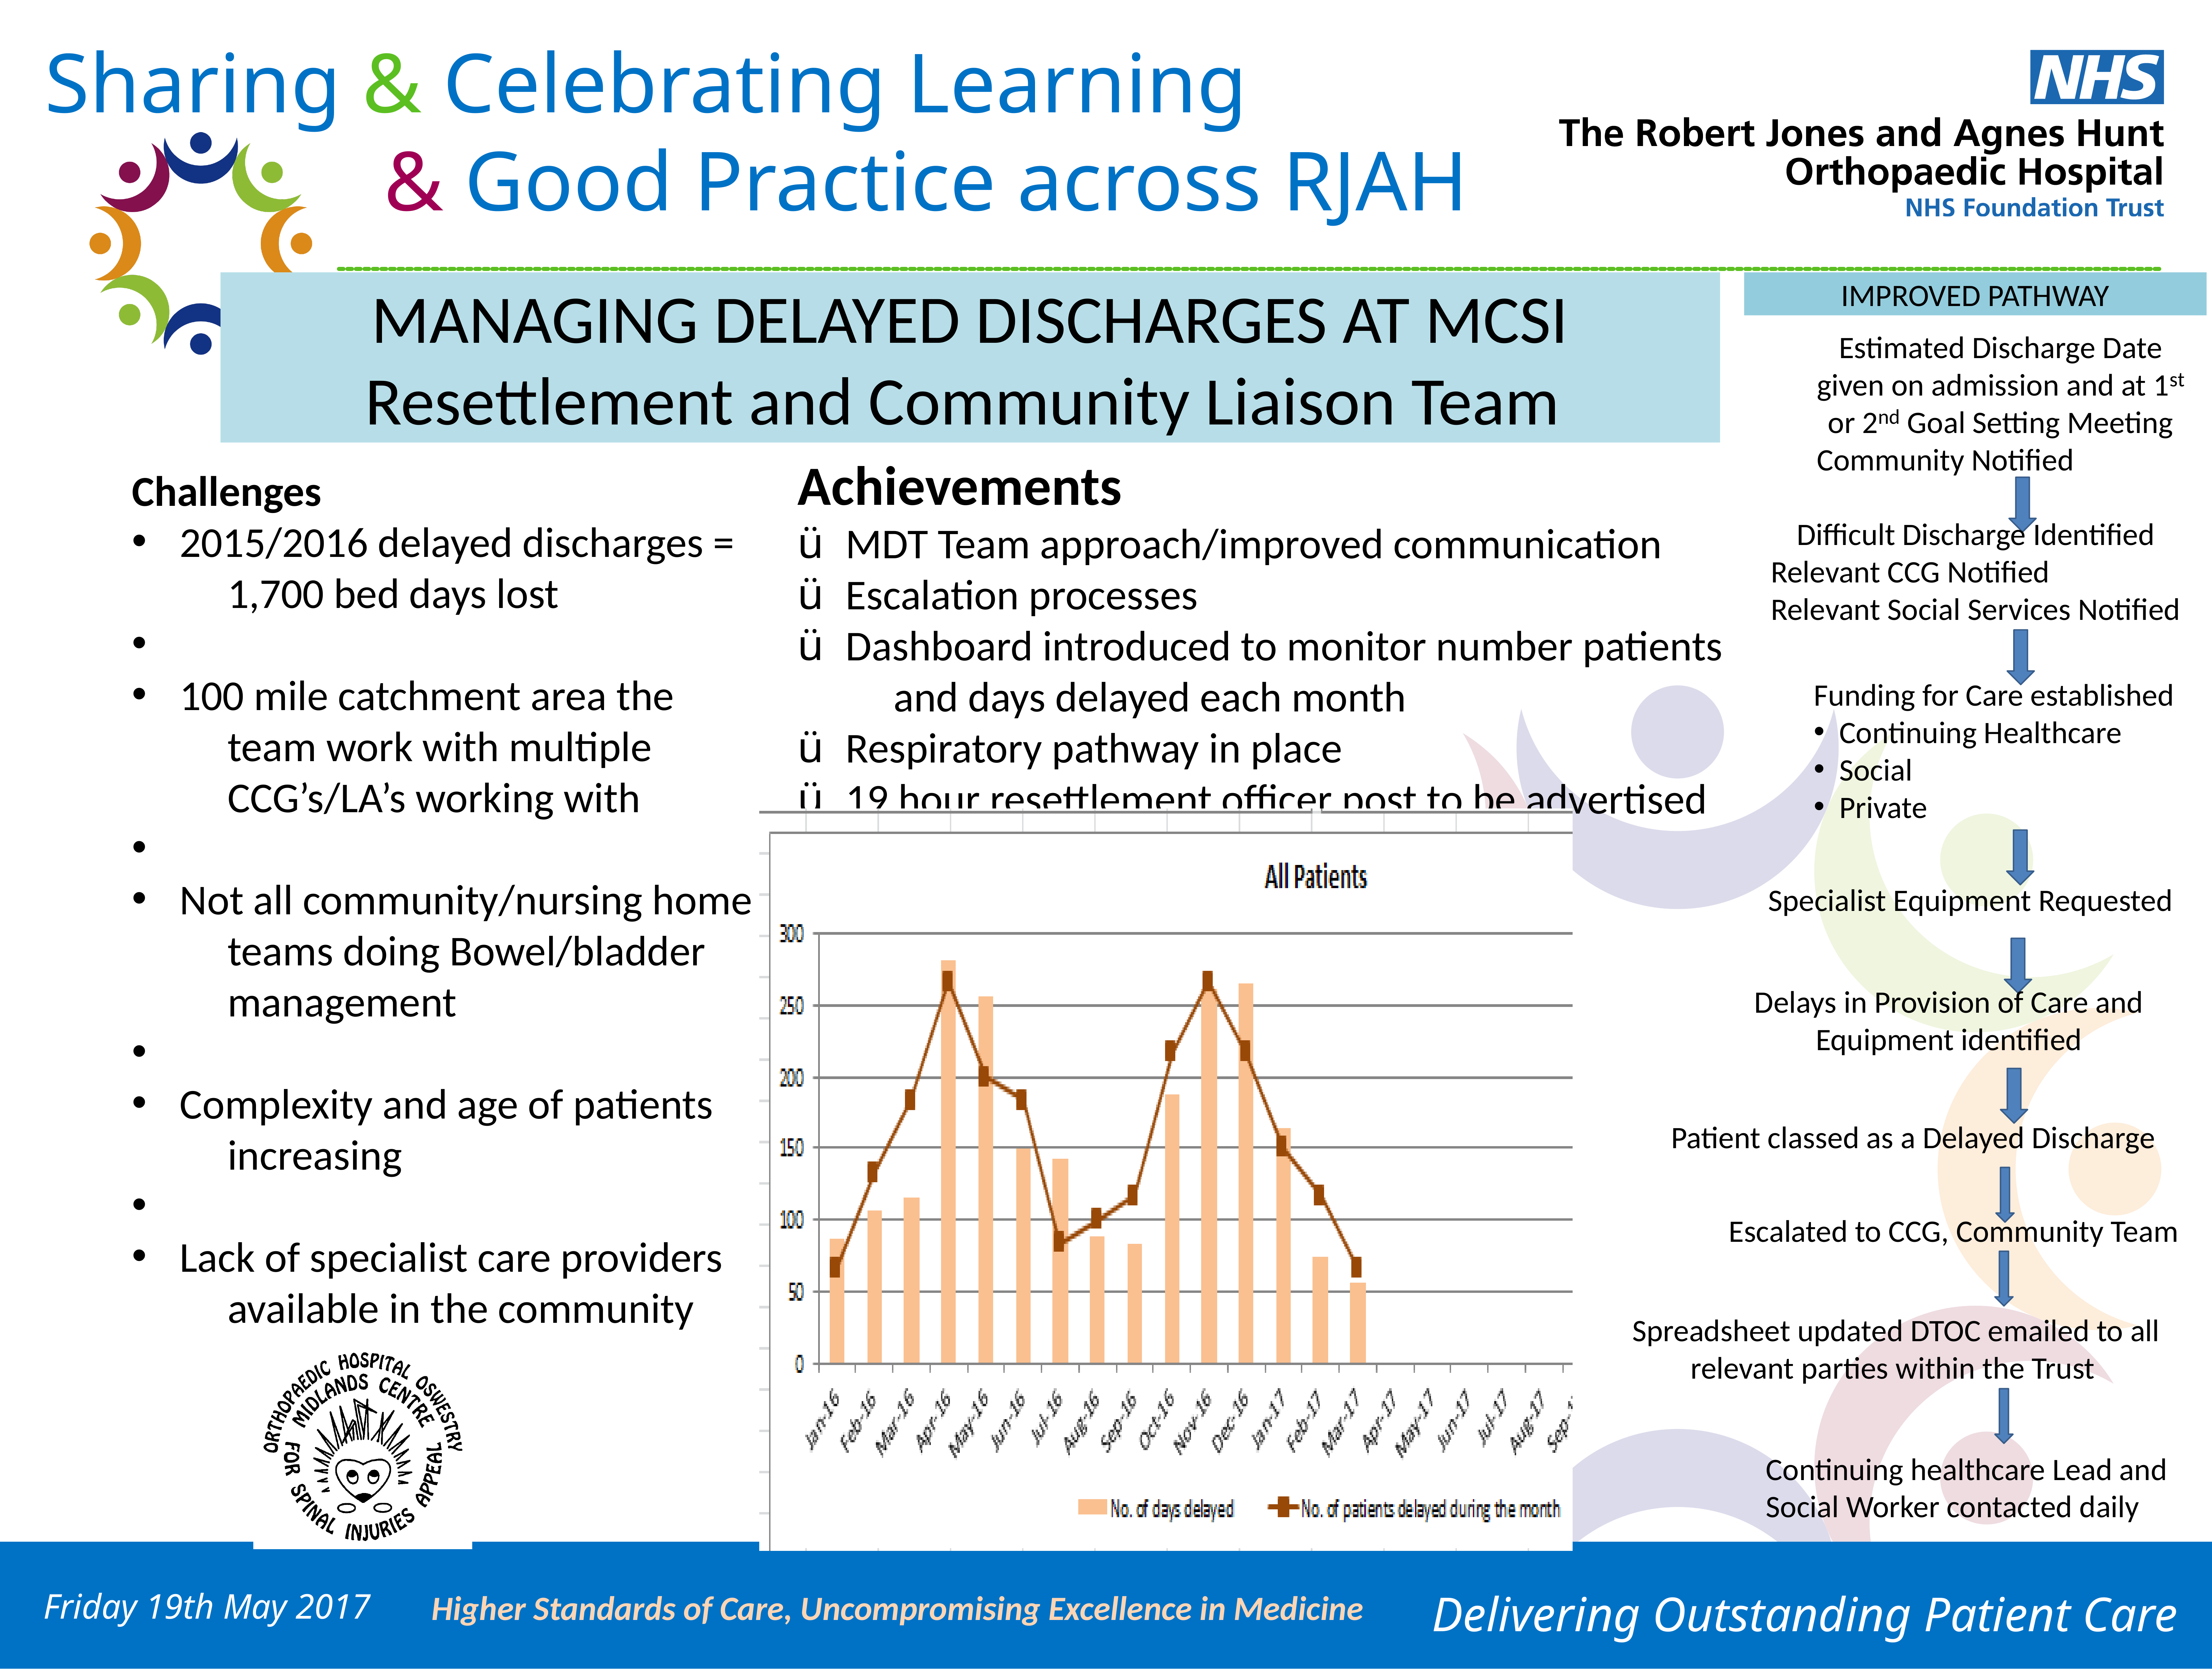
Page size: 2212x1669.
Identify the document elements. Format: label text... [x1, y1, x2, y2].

text_box Escalated to CCG, Community Team [1720, 1208, 2188, 1251]
picture [253, 808, 1725, 1551]
text_box Higher Standards of Care, Uncompromising Excellence in Medicine [426, 1583, 1551, 1630]
text_box [2007, 630, 2035, 672]
text_box Specialist Equipment Requested [1763, 877, 2188, 920]
text_box Spreadsheet updated DTOC emailed to all relevant parties within the Trust [1578, 1307, 2212, 1389]
text_box [1995, 1251, 2013, 1306]
text_box MANAGING DELAYED DISCHARGES AT MCSI Resettlement and Community Liaison Team [220, 272, 1720, 443]
text_box Difficult Discharge Identified Relevant CCG Notified Relevant Social Services Notified [1766, 511, 2191, 630]
text_box IMPROVED PATHWAY [1744, 272, 2207, 316]
text_box [2011, 938, 2025, 979]
text_box Achievements MDT Team approach/improved communication Escalation processes Dashboard introduced to monitor number patients and days delayed each month Respiratory pathway in place 19 hour resettlement officer post to be advertised [793, 447, 1761, 829]
text_box Challenges 2015/2016 delayed discharges = 1,700 bed days lost 100 mile catchment area the team work with multiple CCG’s/LA’s working with Not all community/nursing home teams doing Bowel/bladder management Complexity and age of patients increasing Lack of specialist care providers available in the community [126, 461, 774, 1343]
text_box Funding for Care established Continuing Healthcare Social Private [1809, 672, 2183, 829]
text_box [2007, 830, 2034, 877]
text_box Estimated Discharge Date given on admission and at 1st or 2nd Goal Setting Meeting Community Notified [1812, 324, 2191, 481]
text_box Patient classed as a Delayed Discharge [1626, 1114, 2201, 1158]
text_box [2016, 477, 2030, 511]
text_box [2000, 1068, 2028, 1114]
text_box Continuing healthcare Lead and Social Worker contacted daily [1761, 1446, 2191, 1527]
text_box Delays in Provision of Care and Equipment identified [1696, 979, 2202, 1060]
text_box [2000, 1167, 2010, 1208]
text_box [1995, 1389, 2013, 1444]
